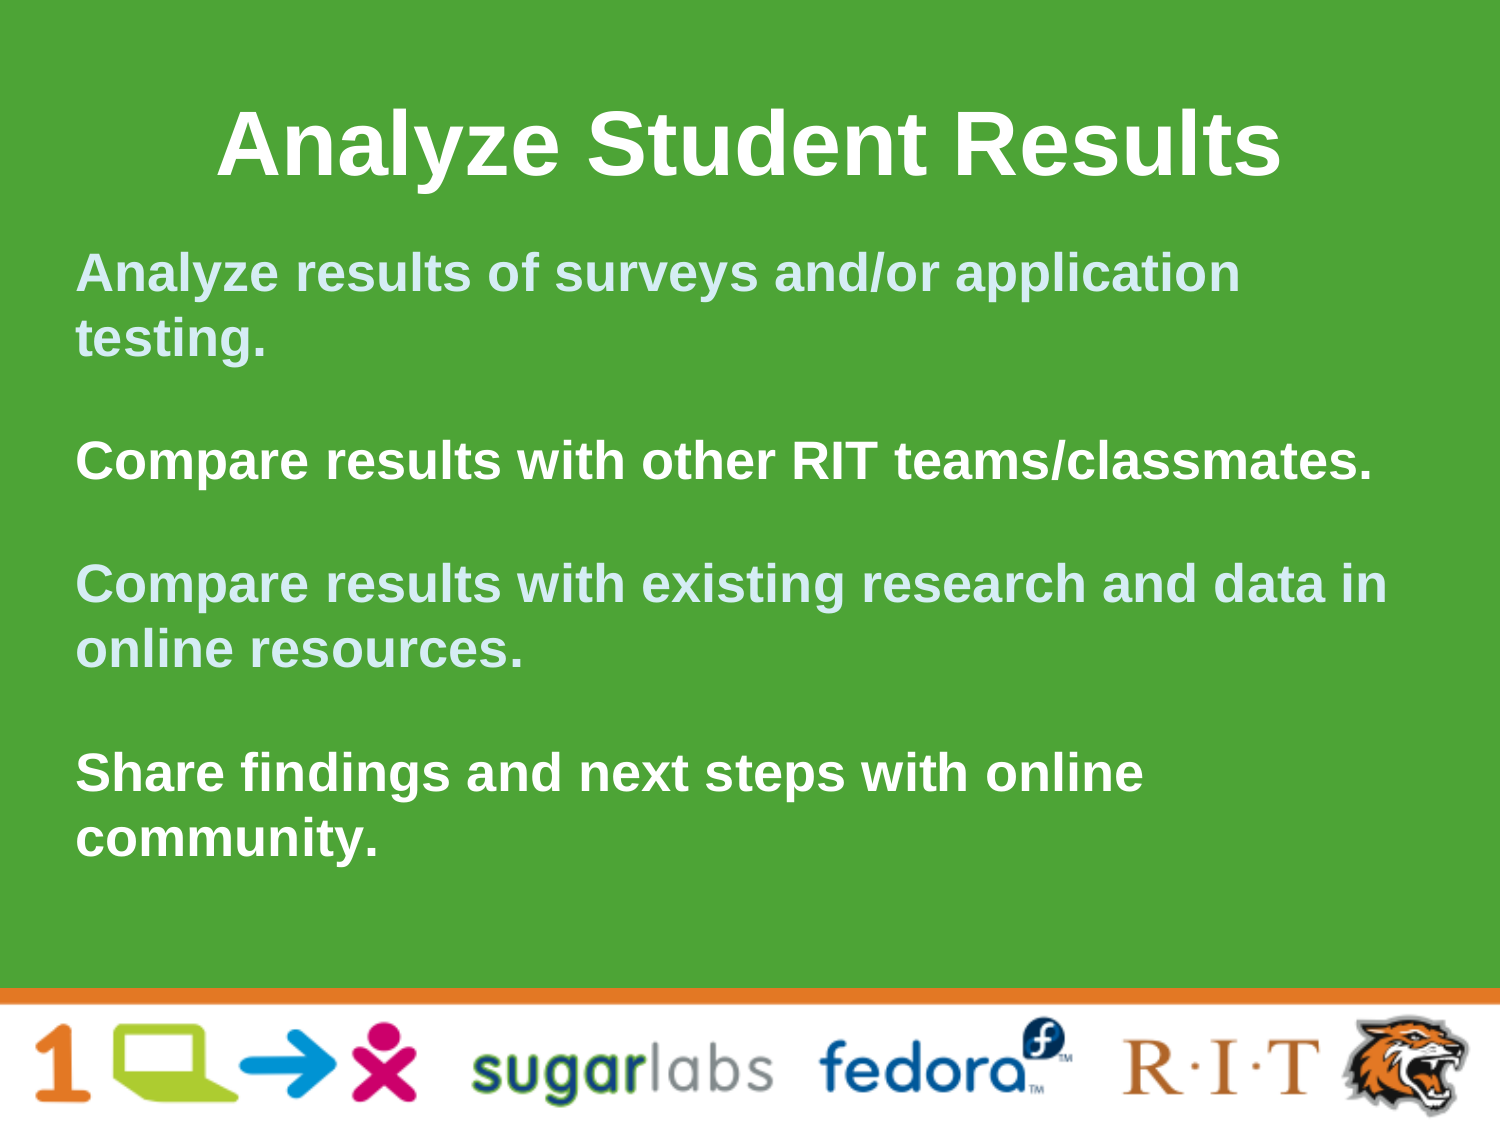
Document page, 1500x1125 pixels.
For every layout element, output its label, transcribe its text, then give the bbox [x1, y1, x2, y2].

subtitle Analyze results of surveys and/or application testing. Compare results with other RIT teams/classmates. Compare results with existing research and data in online resources. Share findings and next steps with online community. [75, 237, 1426, 1031]
title Analyze Student Results [75, 45, 1426, 233]
picture [0, 988, 1500, 1125]
